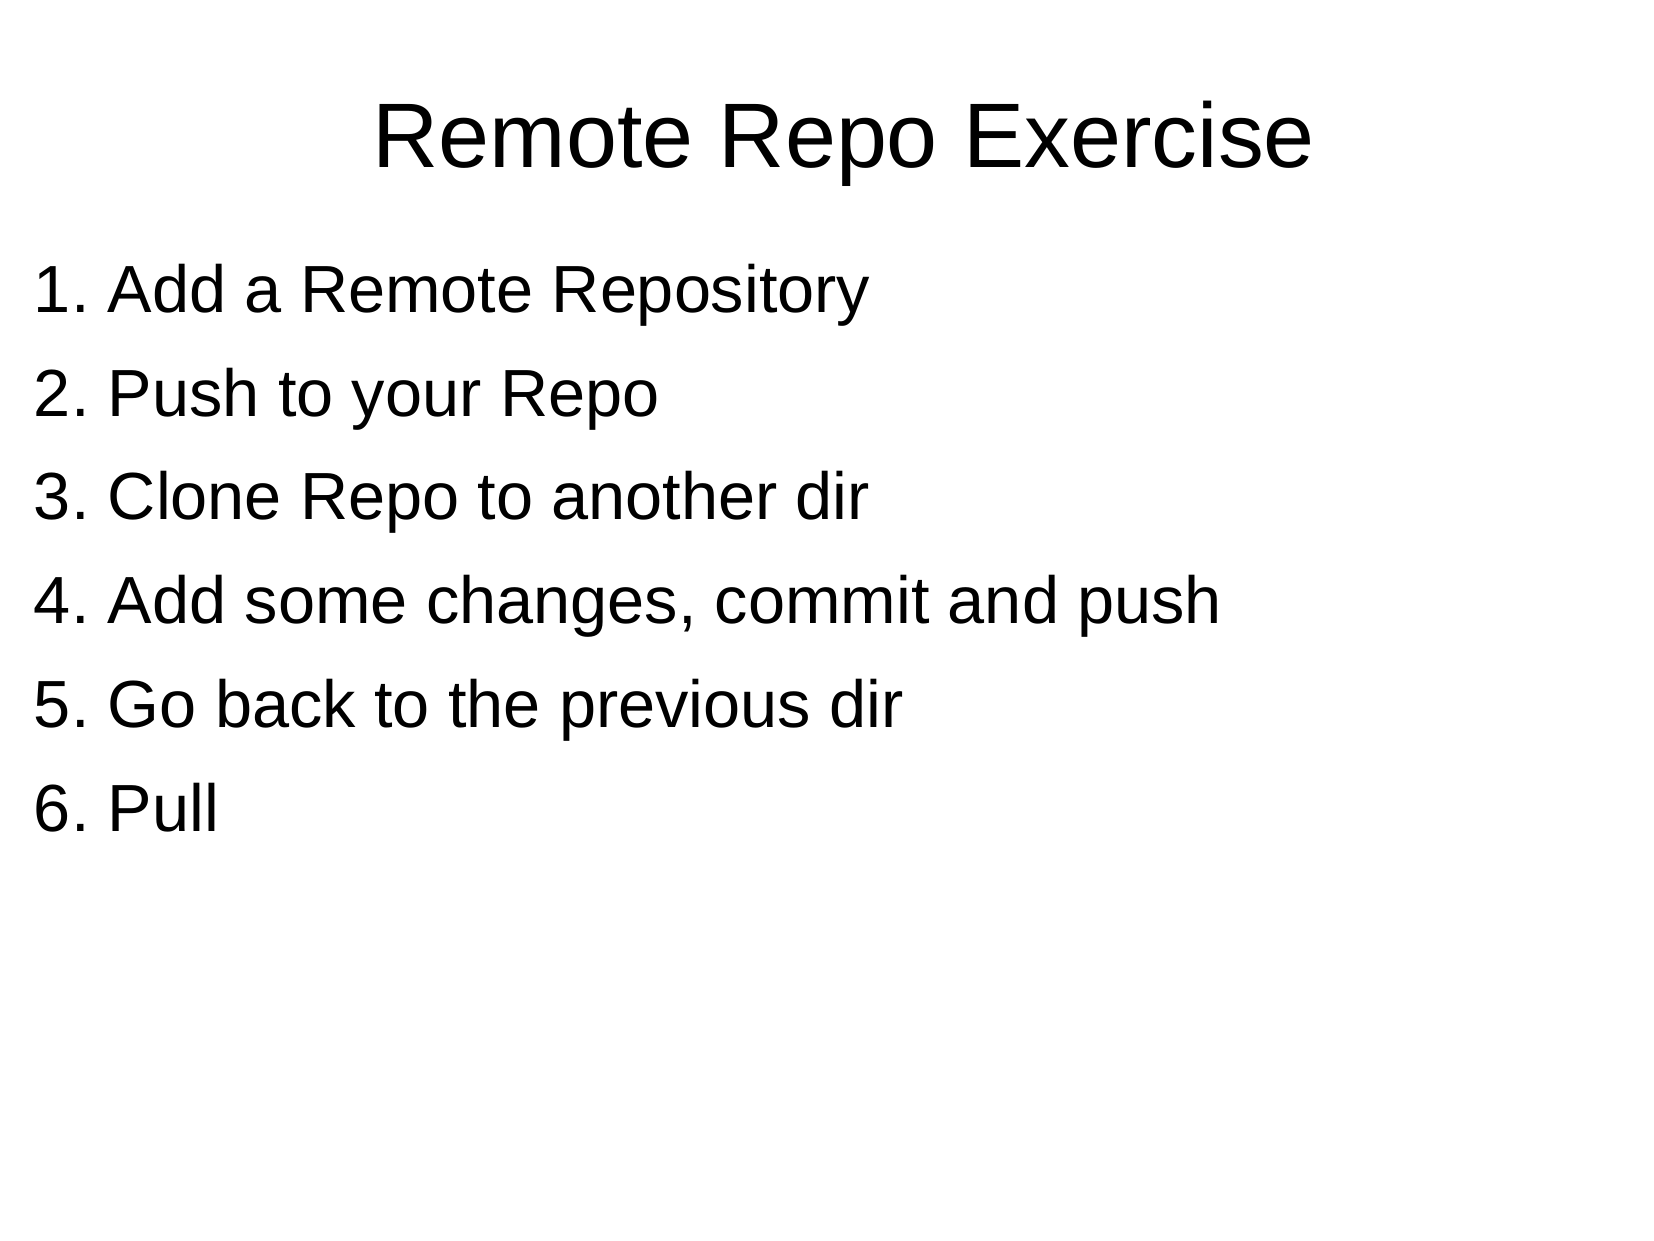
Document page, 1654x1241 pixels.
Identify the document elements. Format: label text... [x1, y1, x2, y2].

list Add a Remote Repository Push to your Repo Clone Repo to another dir Add some changes, commit and push Go back to the previous dir Pull [0, 238, 1636, 1066]
title Remote Repo Exercise [0, 27, 1654, 235]
